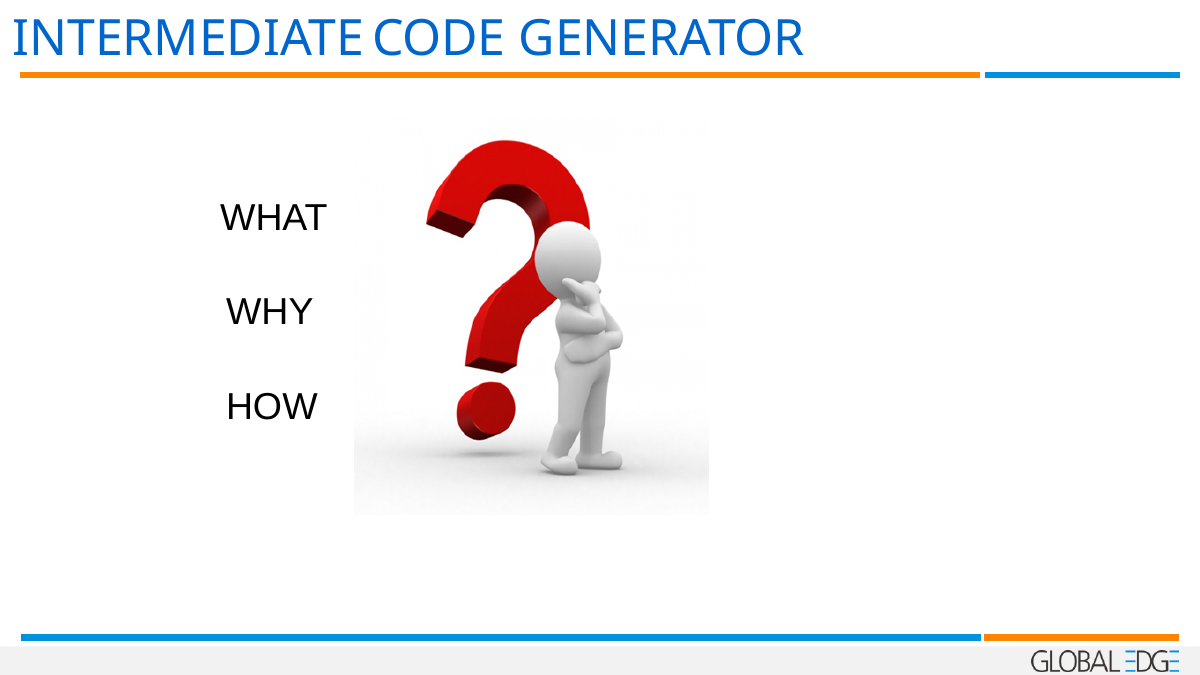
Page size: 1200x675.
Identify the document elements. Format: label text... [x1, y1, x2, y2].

text_box HOW [200, 377, 875, 435]
picture [1031, 650, 1179, 672]
picture [354, 435, 709, 515]
text_box WHY [200, 283, 886, 341]
title INTERMEDIATE CODE GENERATOR [12, 6, 1088, 66]
text_box WHAT [194, 188, 939, 246]
picture [354, 118, 709, 188]
picture [354, 246, 709, 283]
picture [354, 341, 709, 377]
